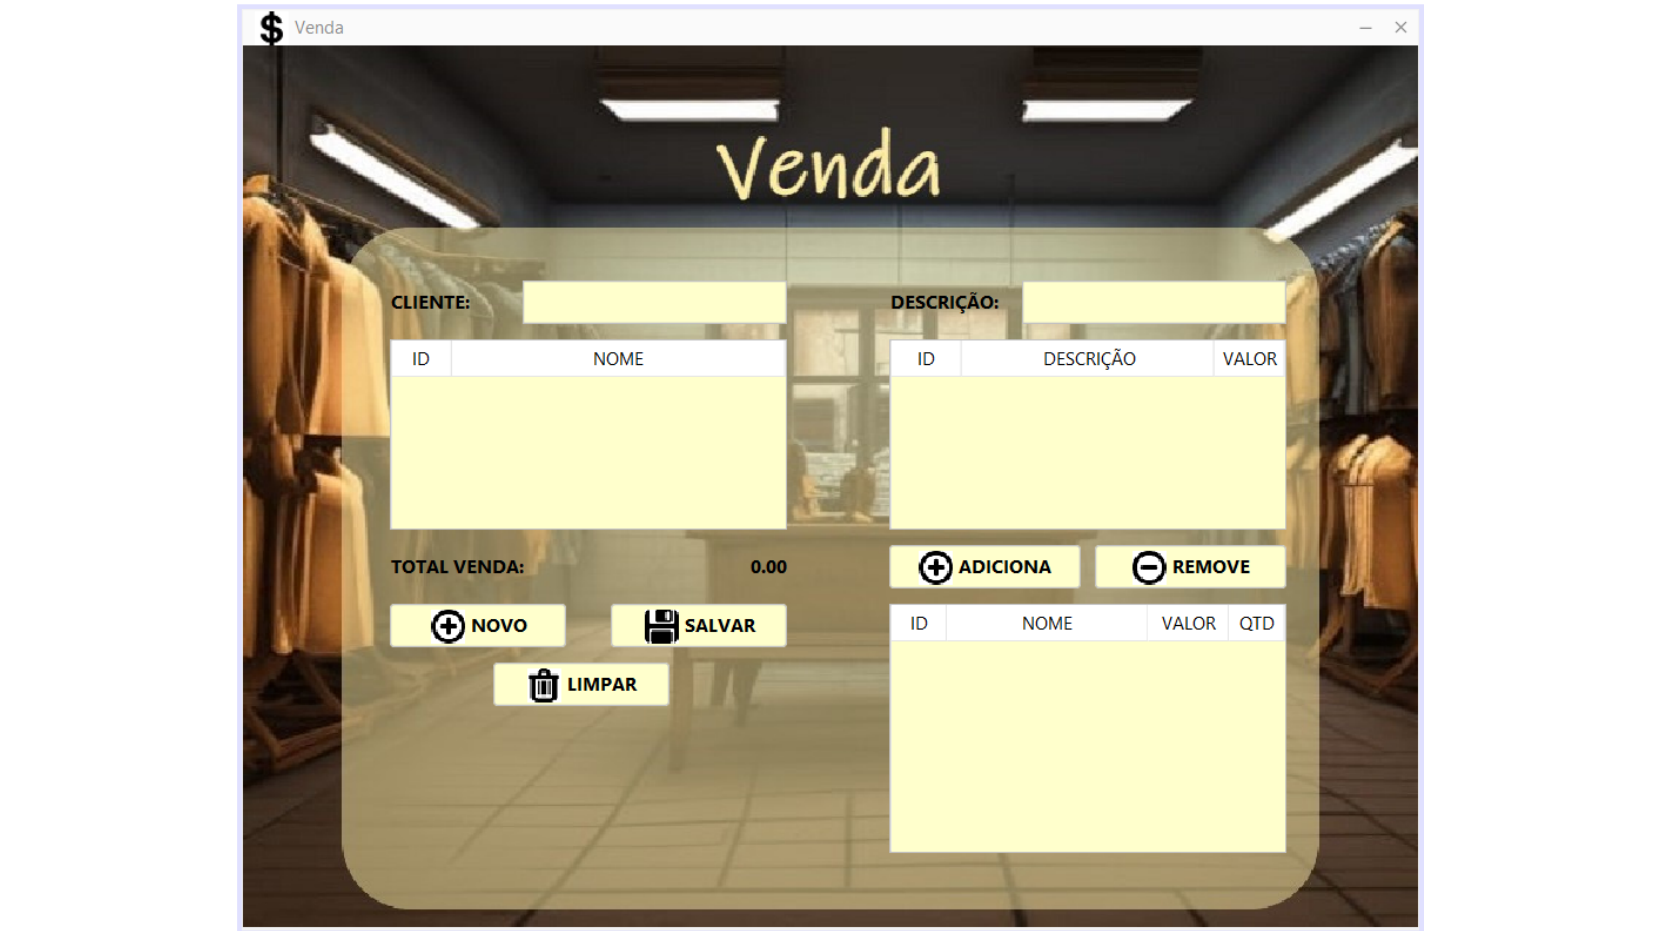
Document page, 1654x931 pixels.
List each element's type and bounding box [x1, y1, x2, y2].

picture [236, 2, 1424, 931]
